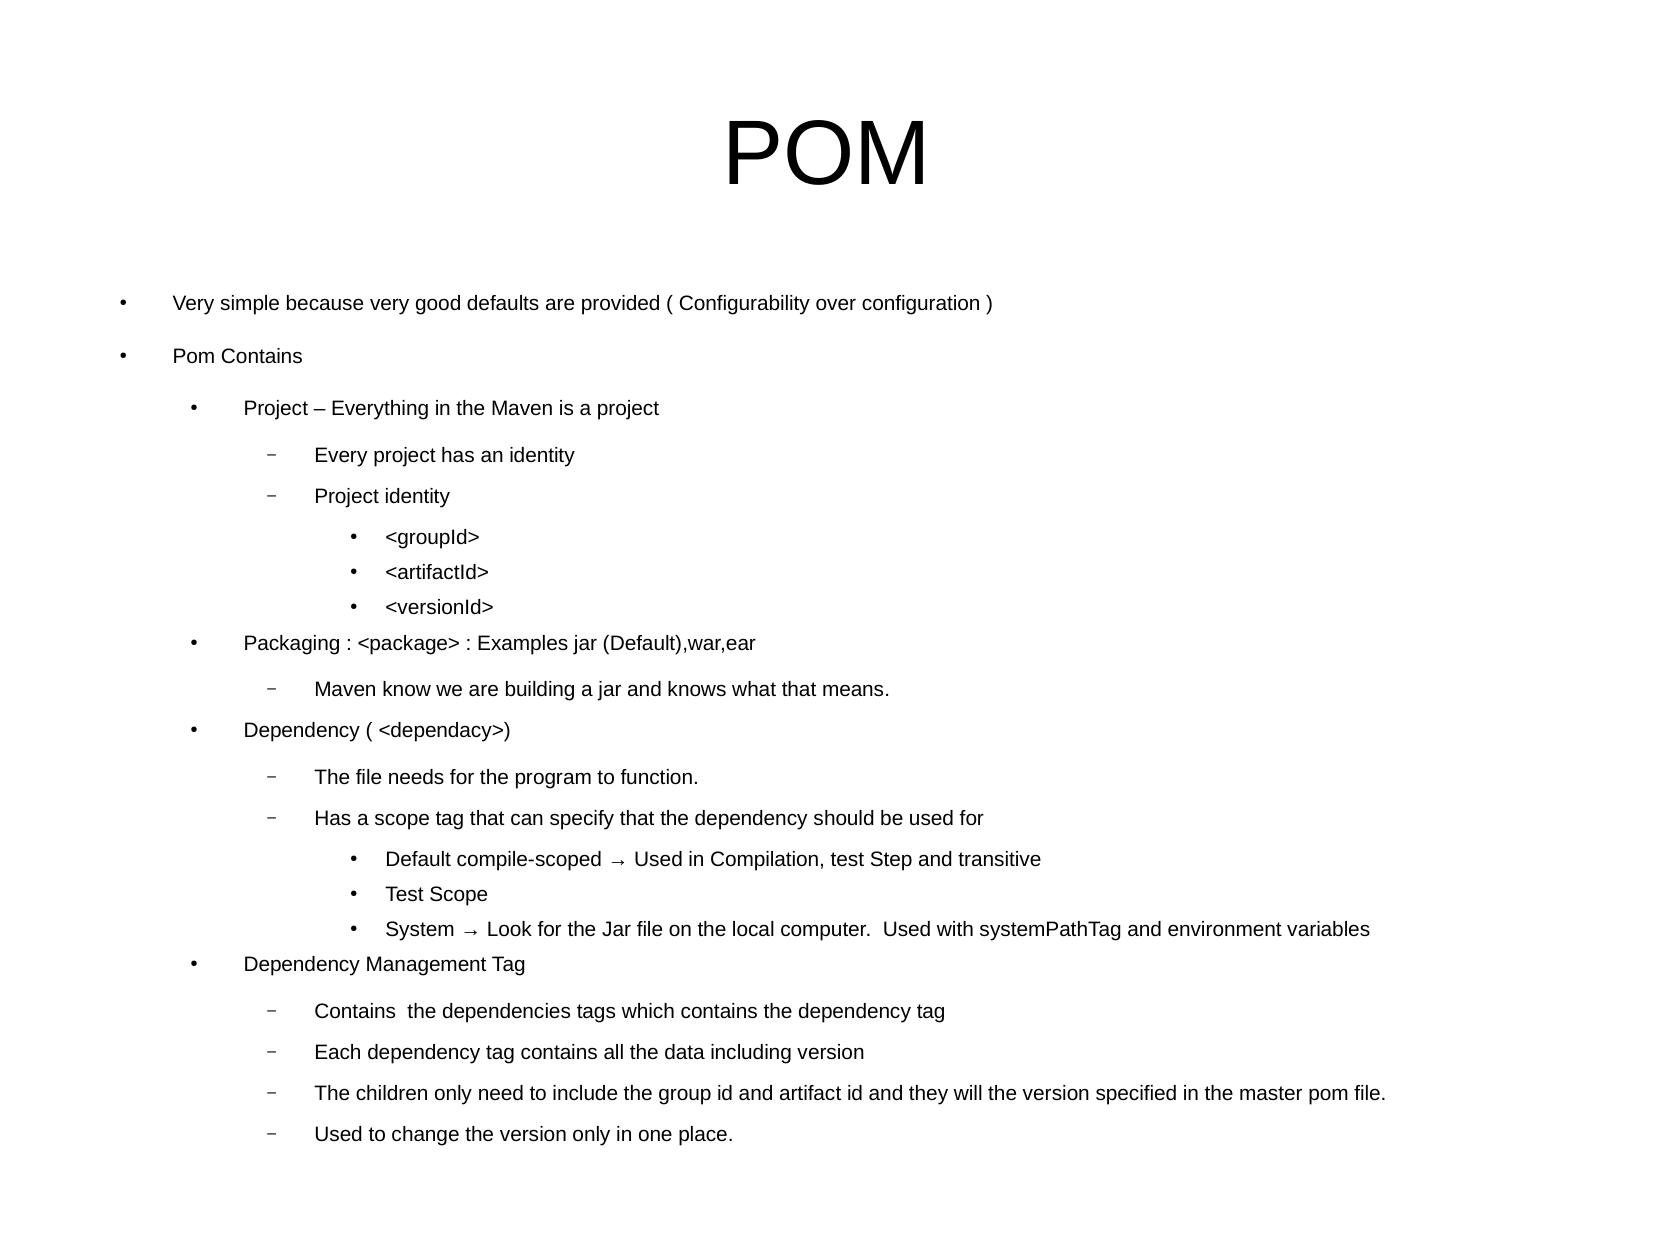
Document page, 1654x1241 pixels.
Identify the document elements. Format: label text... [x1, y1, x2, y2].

title POM [82, 49, 1571, 257]
list Very simple because very good defaults are provided ( Configurability over configuration ) Pom Contains Project – Everything in the Maven is a project Every project has an identity Project identity <groupId> <artifactId> <versionId> Packaging : <package> : Examples jar (Default),war,ear Maven know we are building a jar and knows what that means. Dependency ( <dependacy>) The file needs for the program to function. Has a scope tag that can specify that the dependency should be used for Default compile-scoped → Used in Compilation, test Step and transitive Test Scope System → Look for the Jar file on the local computer. Used with systemPathTag and environment variables Dependency Management Tag Contains the dependencies tags which contains the dependency tag Each dependency tag contains all the data including version The children only need to include the group id and artifact id and they will the version specified in the master pom file. Used to change the version only in one place. [101, 291, 1591, 1216]
